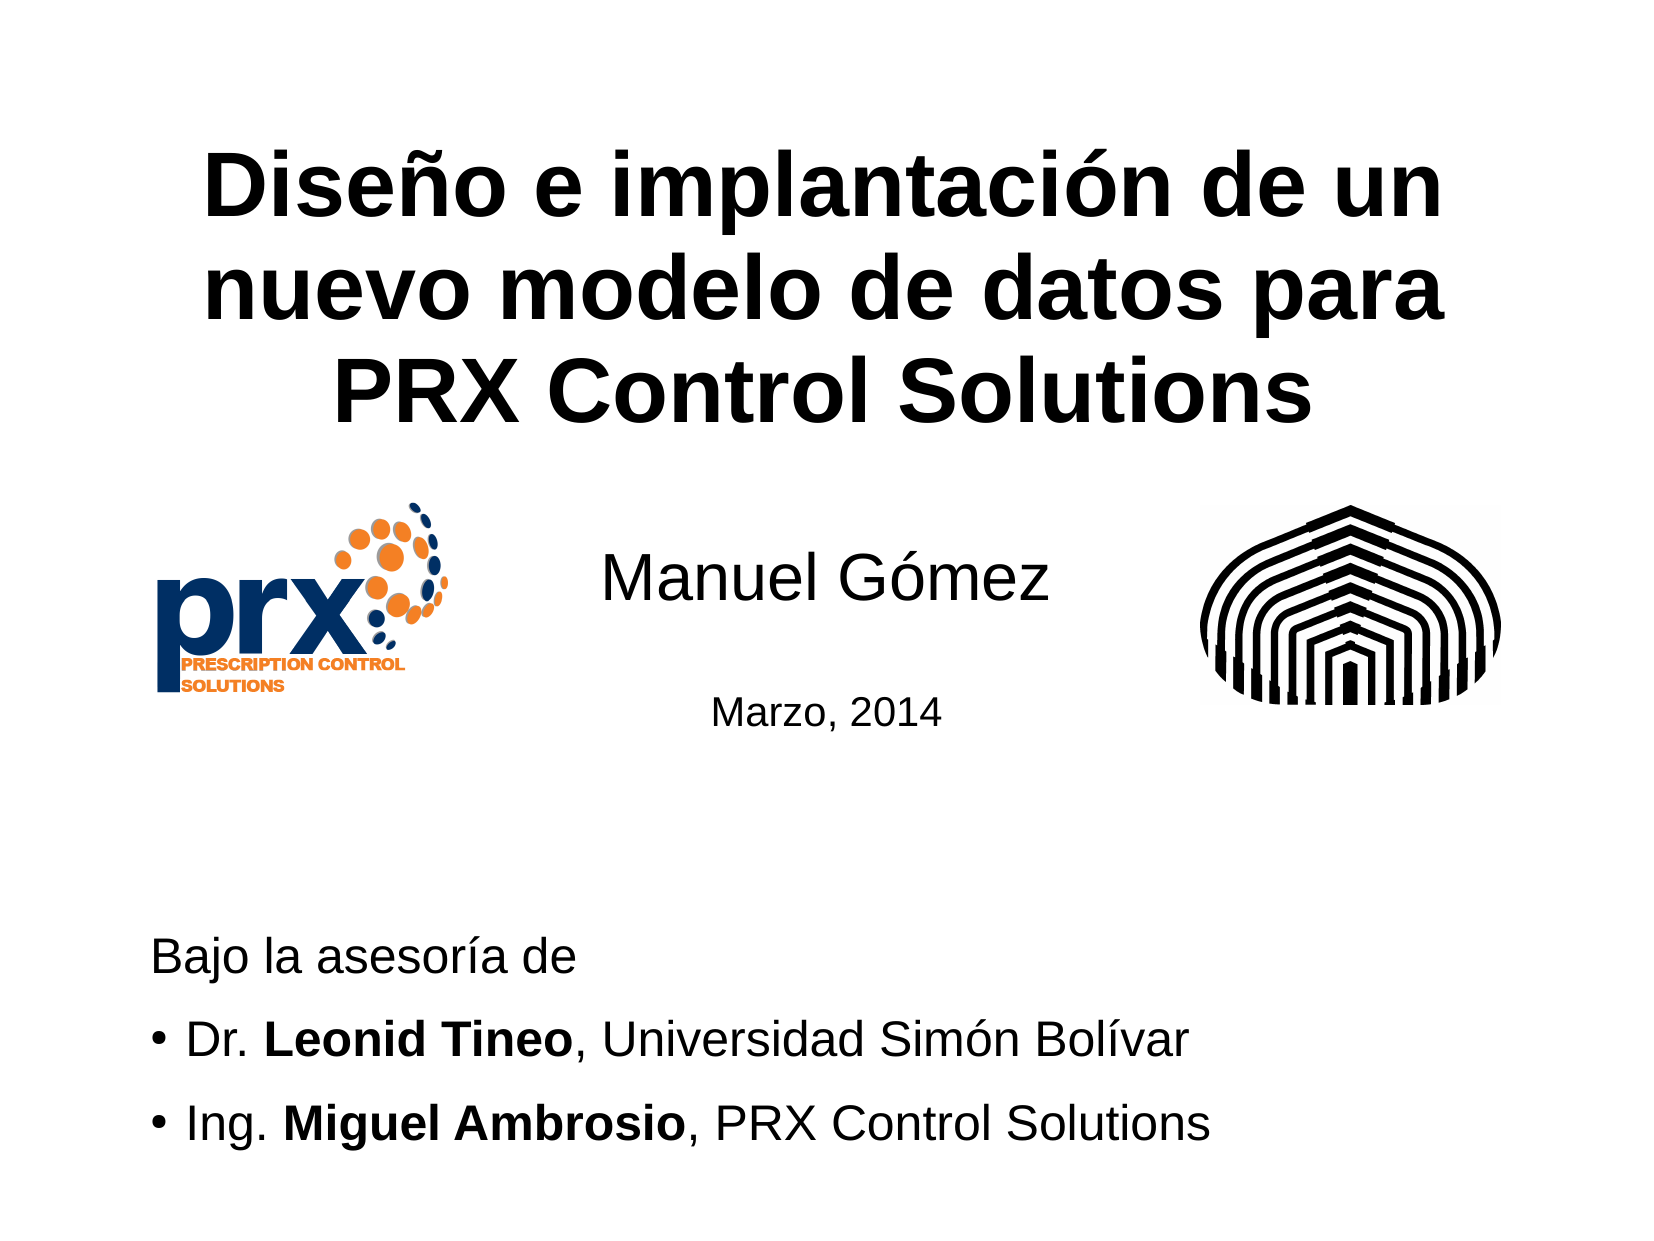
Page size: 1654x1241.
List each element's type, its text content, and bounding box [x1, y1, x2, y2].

subtitle Bajo la asesoría de Dr. Leonid Tineo, Universidad Simón Bolívar Ing. Miguel Ambrosio, PRX Control Solutions [150, 900, 1501, 1241]
picture [1200, 505, 1501, 706]
picture [150, 500, 450, 701]
text_box Manuel Gómez Marzo, 2014 [453, 493, 1201, 783]
title Diseño e implantación de un nuevo modelo de datos para PRX Control Solutions [150, 133, 1499, 442]
